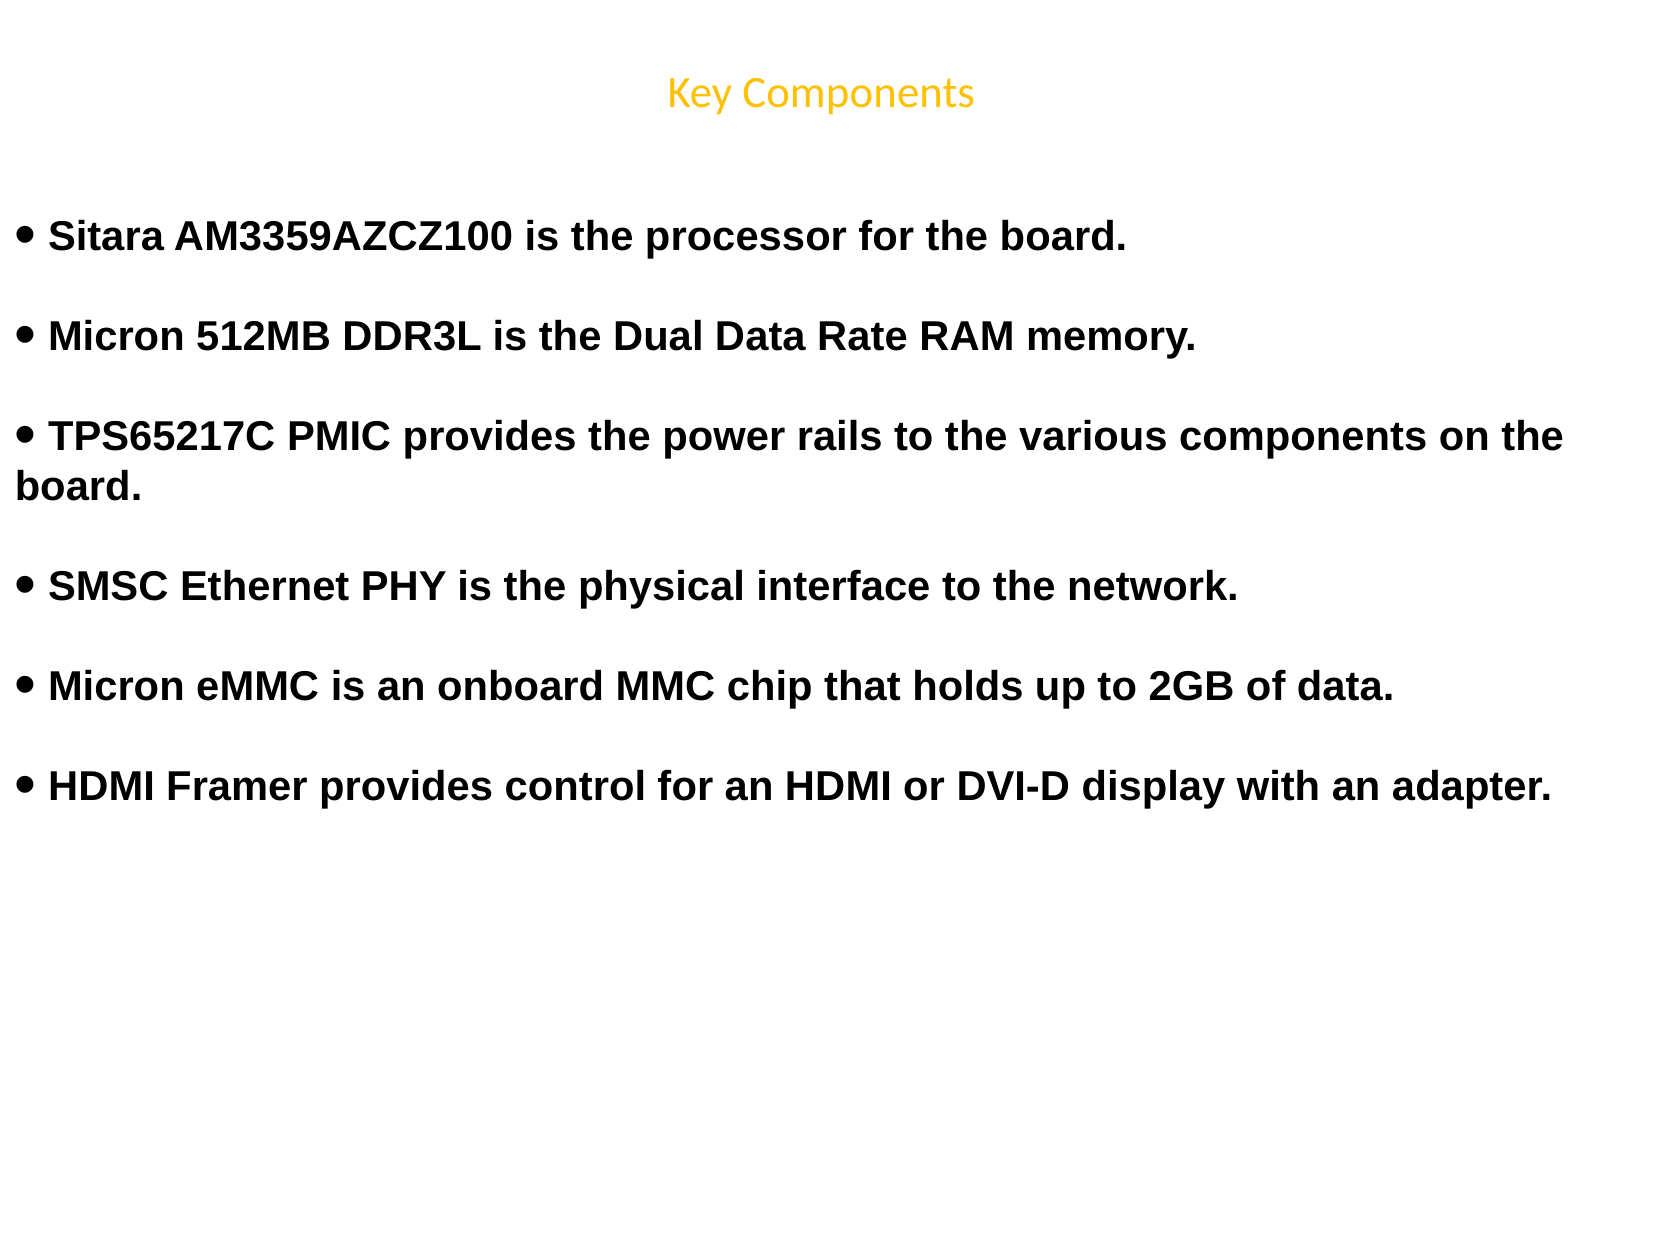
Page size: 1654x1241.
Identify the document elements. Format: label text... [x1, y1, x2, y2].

text_box Sitara AM3359AZCZ100 is the processor for the board. Micron 512MB DDR3L is the Dual Data Rate RAM memory. TPS65217C PMIC provides the power rails to the various components on the board. SMSC Ethernet PHY is the physical interface to the network. Micron eMMC is an onboard MMC chip that holds up to 2GB of data. HDMI Framer provides control for an HDMI or DVI-D display with an adapter. [0, 151, 1654, 817]
title Key Components [82, 0, 1571, 151]
